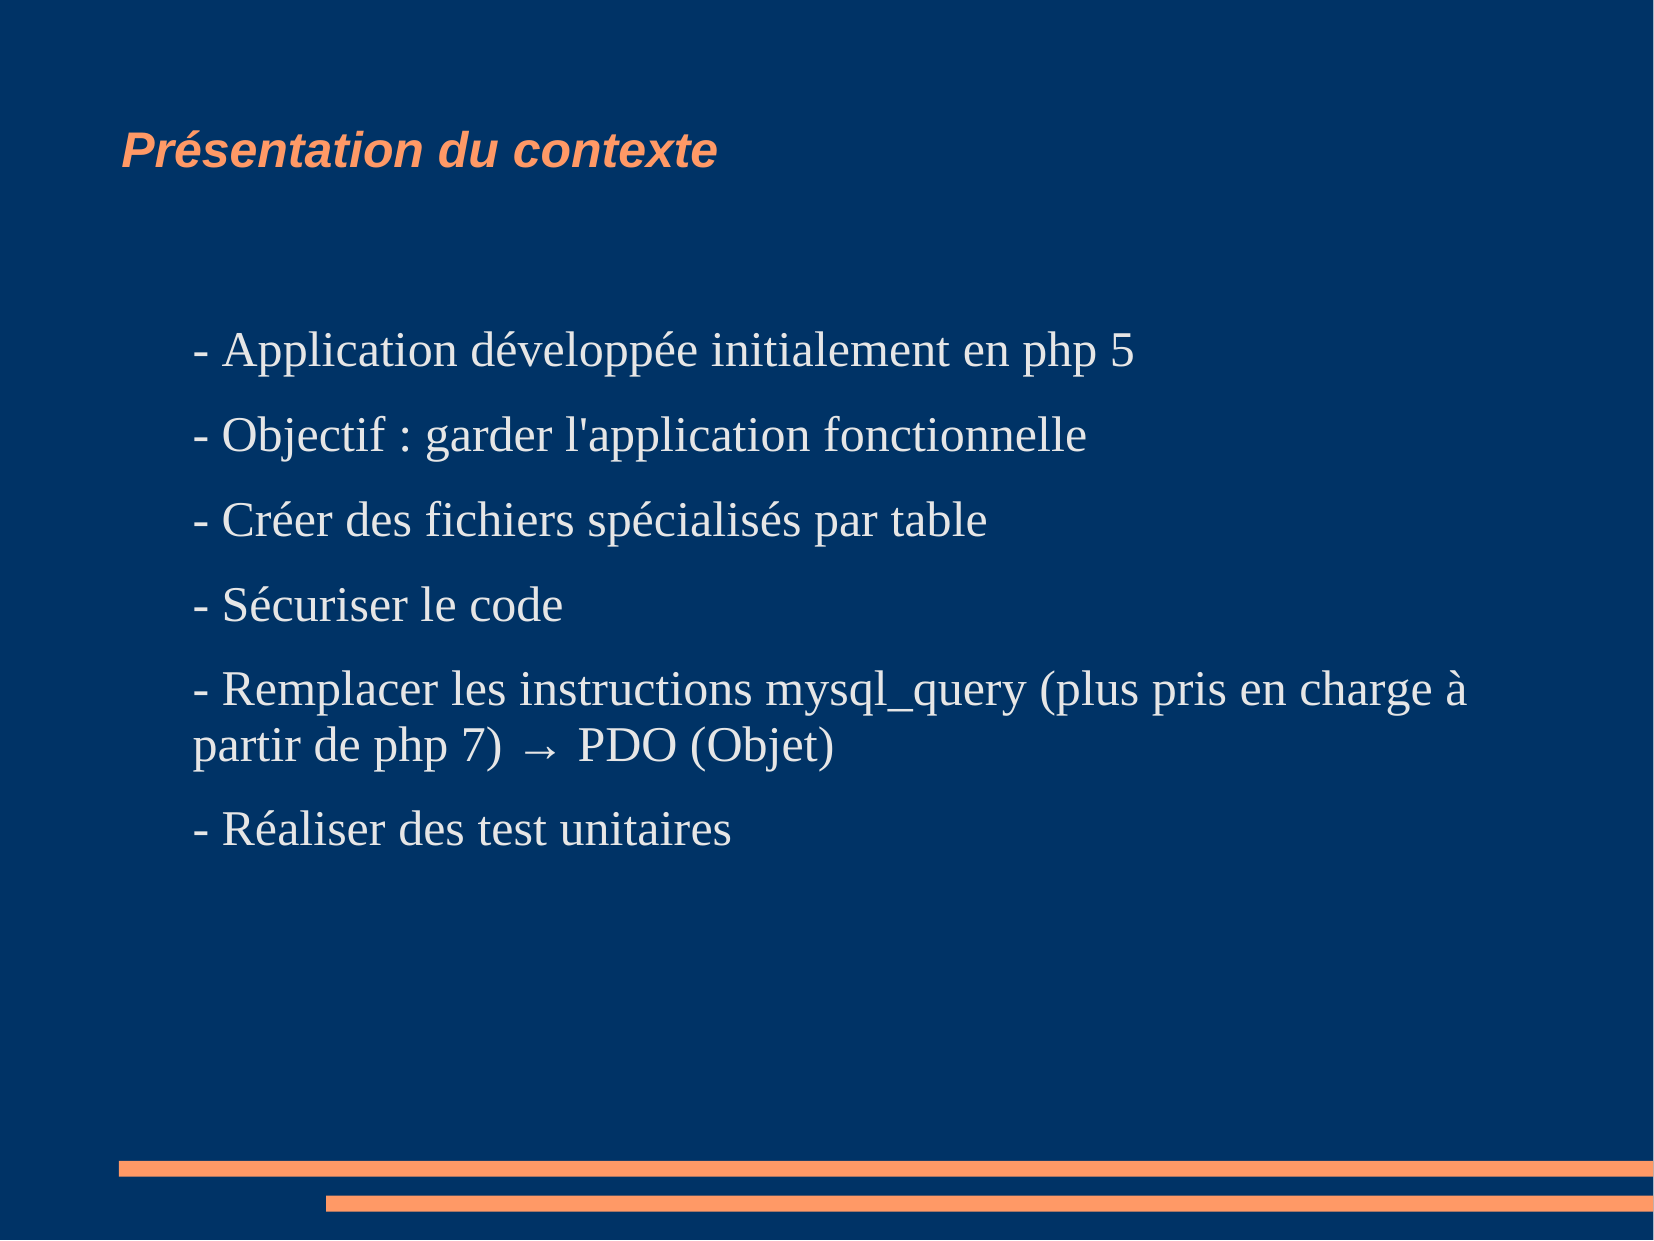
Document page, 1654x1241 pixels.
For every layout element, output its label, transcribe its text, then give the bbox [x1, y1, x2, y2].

title Présentation du contexte [121, 46, 1534, 254]
list - Application développée initialement en php 5 - Objectif : garder l'application fonctionnelle - Créer des fichiers spécialisés par table - Sécuriser le code - Remplacer les instructions mysql_query (plus pris en charge à partir de php 7) → PDO (Objet) - Réaliser des test unitaires [121, 322, 1561, 1132]
